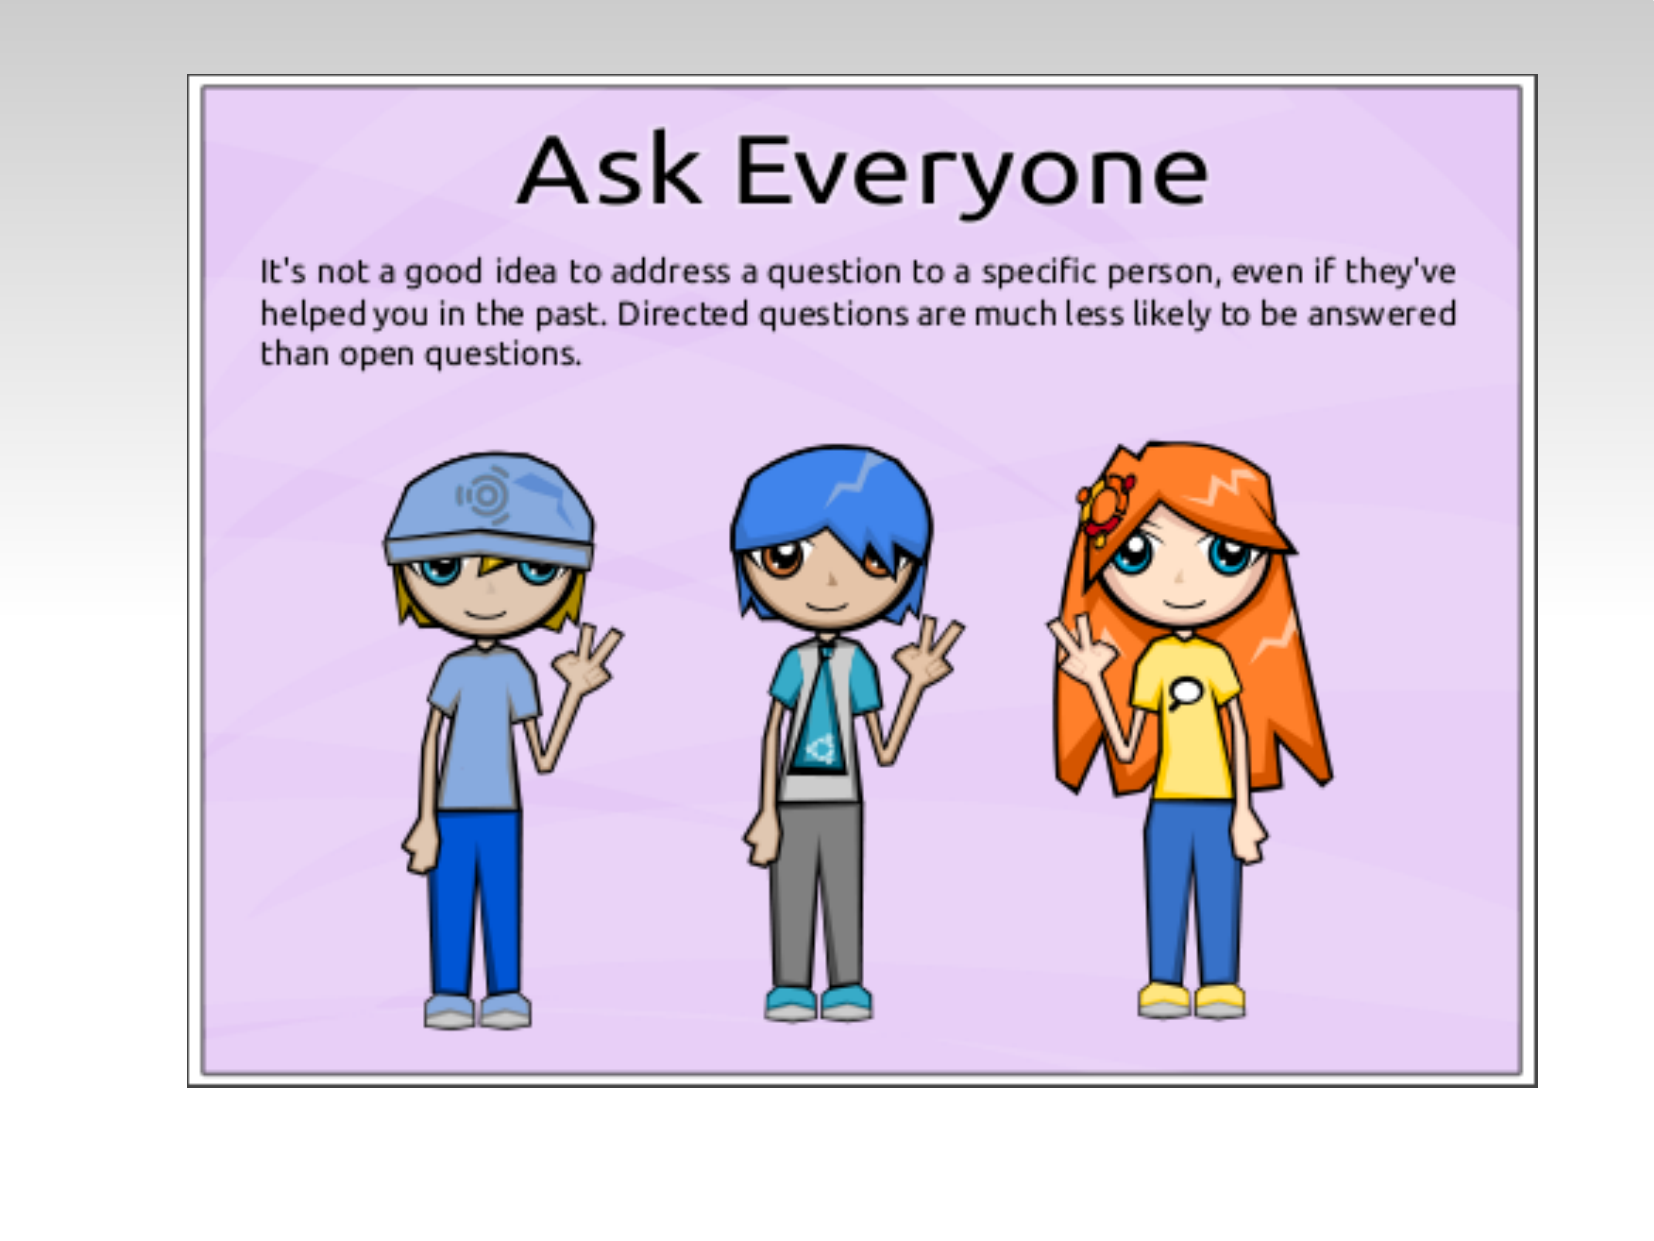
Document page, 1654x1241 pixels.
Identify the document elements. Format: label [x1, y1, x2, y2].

picture [187, 74, 1538, 1088]
